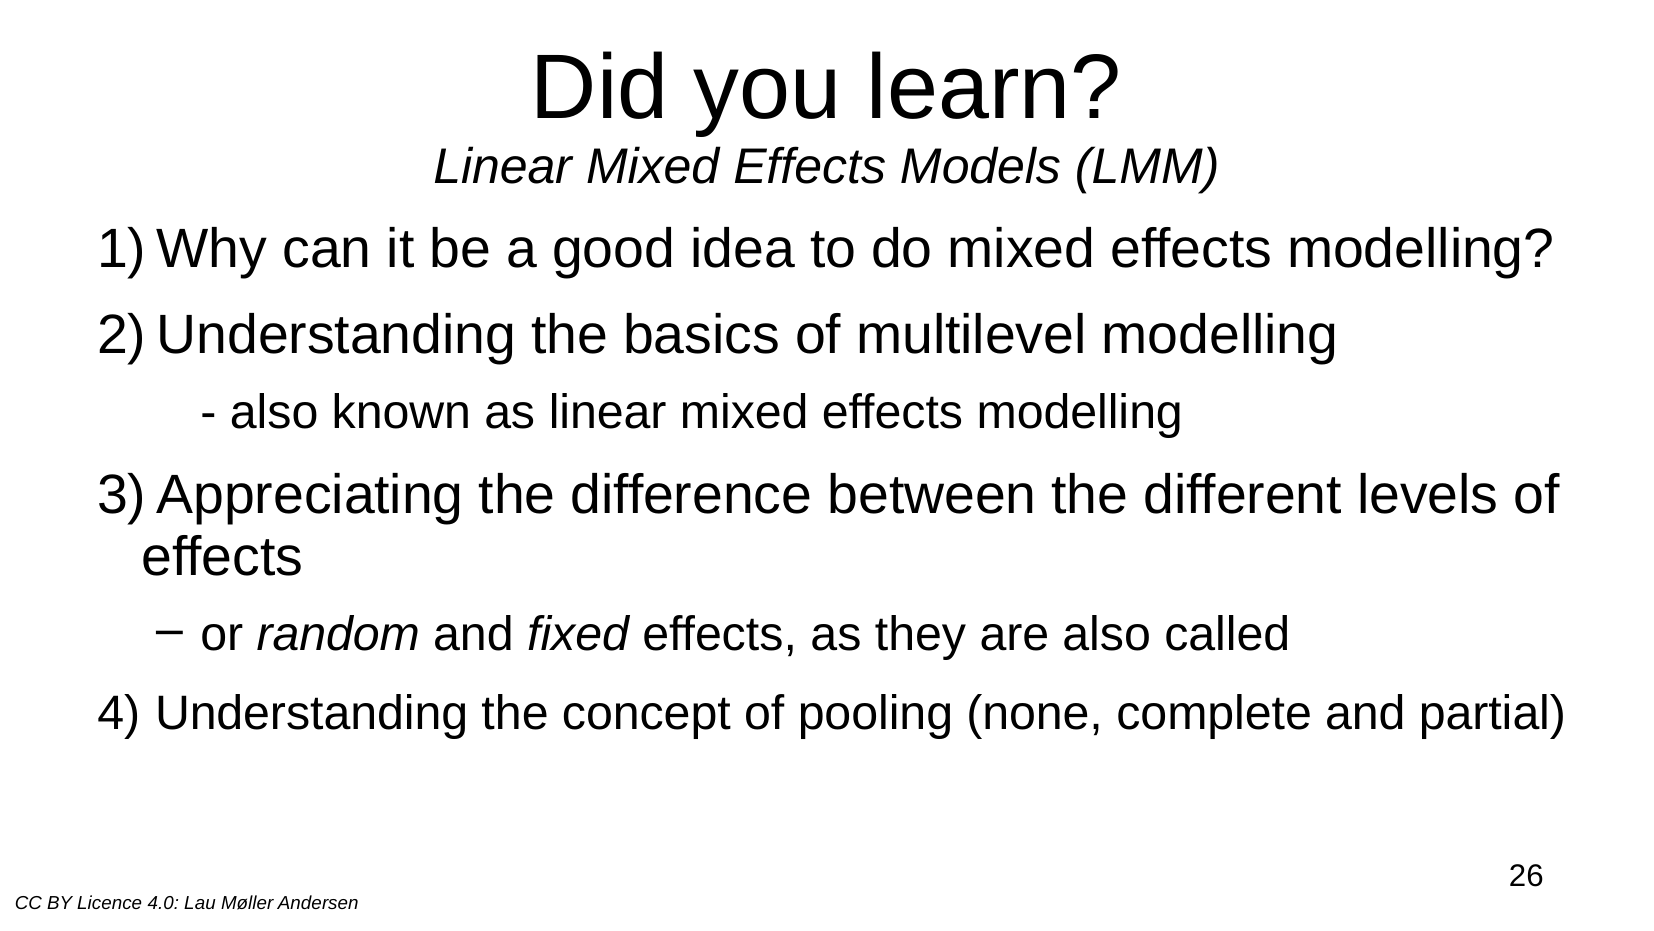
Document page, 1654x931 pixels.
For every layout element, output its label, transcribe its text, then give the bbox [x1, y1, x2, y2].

text_box <nummer> [1494, 850, 1654, 921]
list Why can it be a good idea to do mixed effects modelling? Understanding the basics of multilevel modelling - also known as linear mixed effects modelling Appreciating the difference between the different levels of effects or random and fixed effects, as they are also called Understanding the concept of pooling (none, complete and partial) [82, 217, 1571, 758]
text_box CC BY Licence 4.0: Lau Møller Andersen [0, 885, 388, 921]
title Did you learn? Linear Mixed Effects Models (LMM) [82, 35, 1571, 194]
